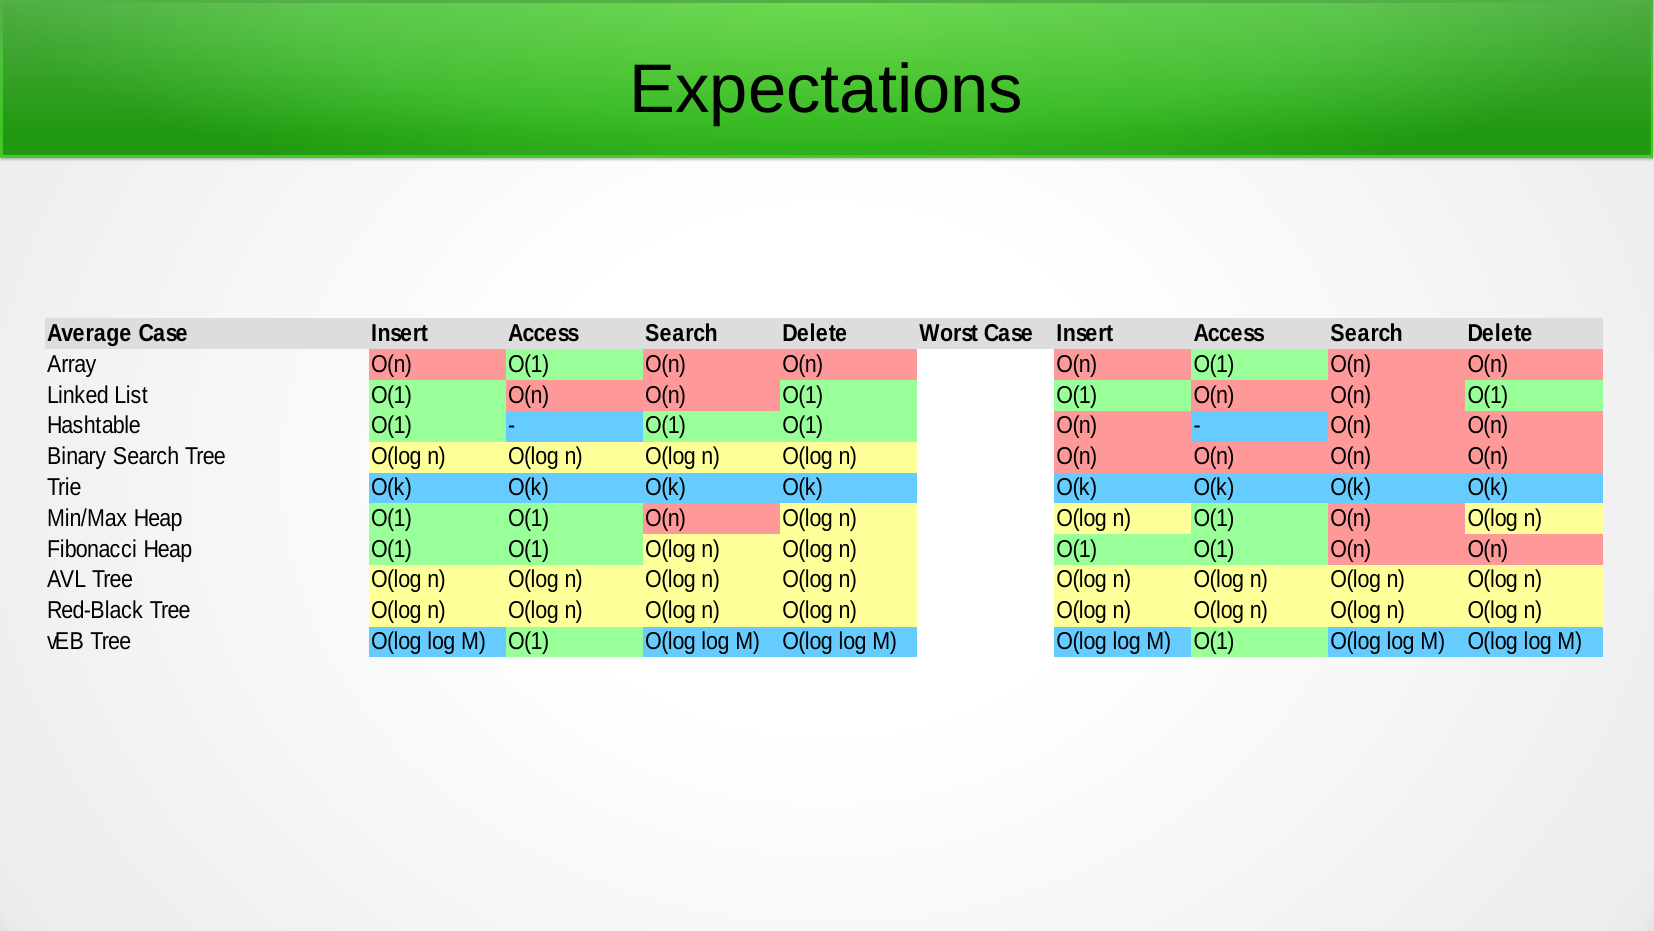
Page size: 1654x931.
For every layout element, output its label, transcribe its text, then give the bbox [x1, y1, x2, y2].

chart [45, 318, 1606, 661]
title Expectations [82, 35, 1571, 142]
